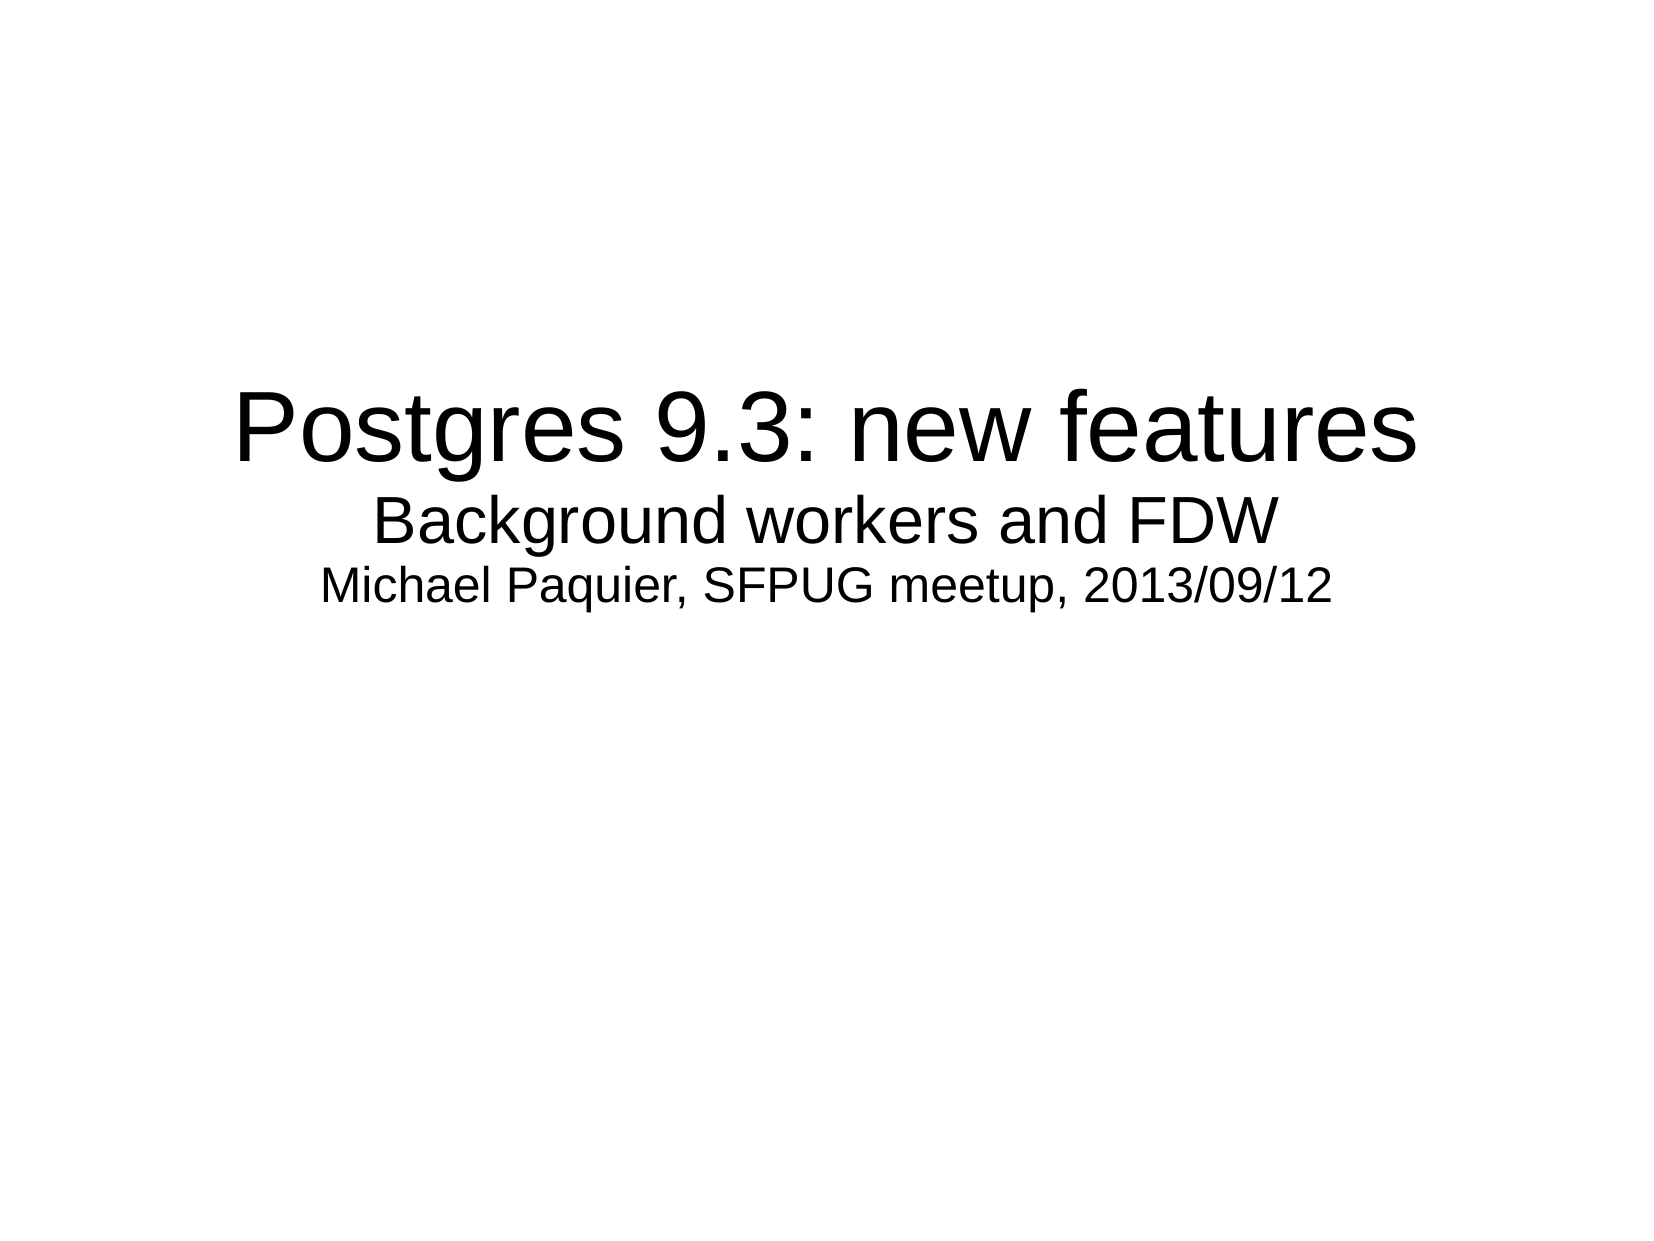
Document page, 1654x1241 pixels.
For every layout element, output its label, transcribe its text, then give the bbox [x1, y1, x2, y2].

subtitle Postgres 9.3: new features Background workers and FDW Michael Paquier, SFPUG meetup, 2013/09/12 [82, 49, 1571, 1010]
